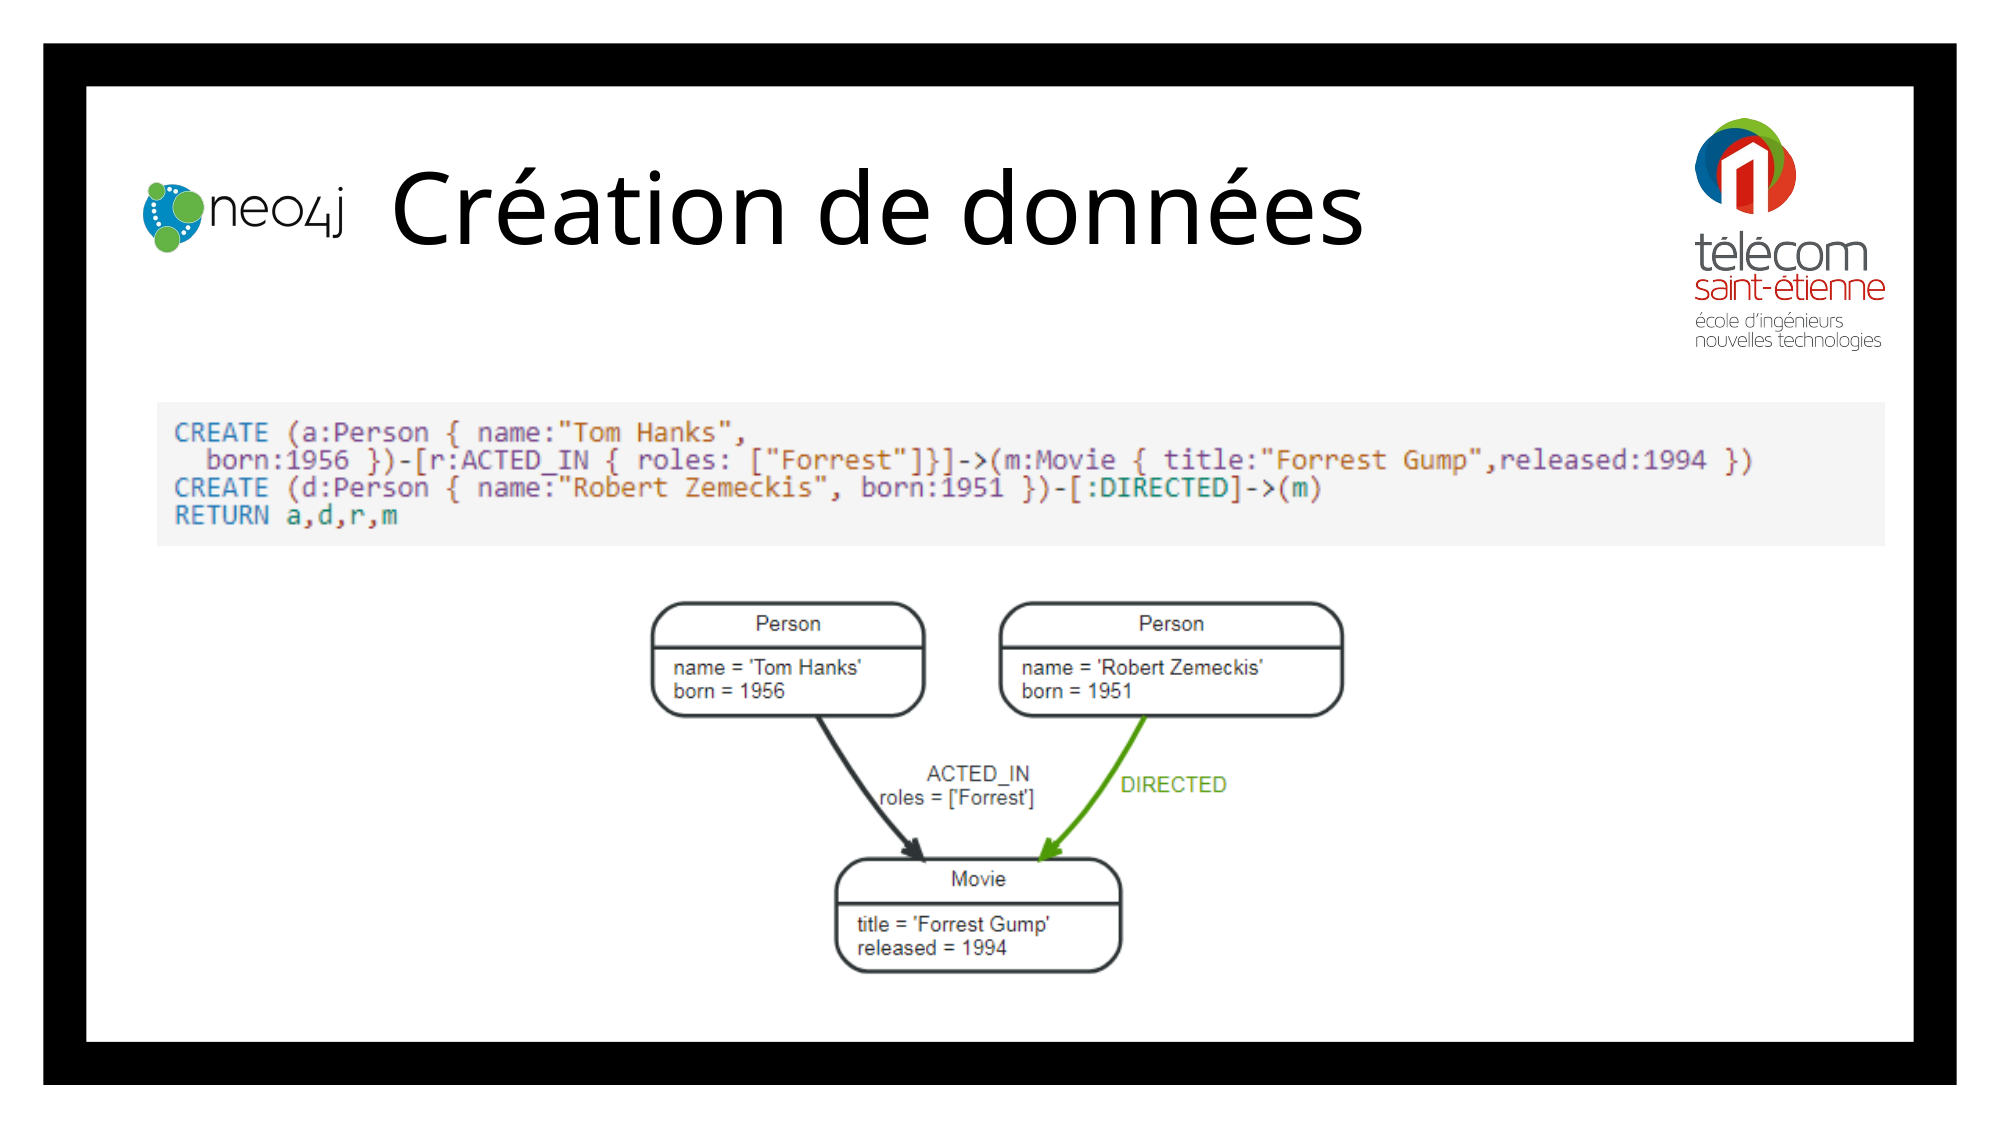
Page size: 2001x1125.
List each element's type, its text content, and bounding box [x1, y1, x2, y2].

picture [634, 581, 1363, 996]
picture [1715, 134, 1730, 138]
title Création de données [369, 138, 1849, 304]
picture [134, 160, 351, 274]
picture [1695, 118, 1885, 351]
picture [157, 402, 1885, 546]
